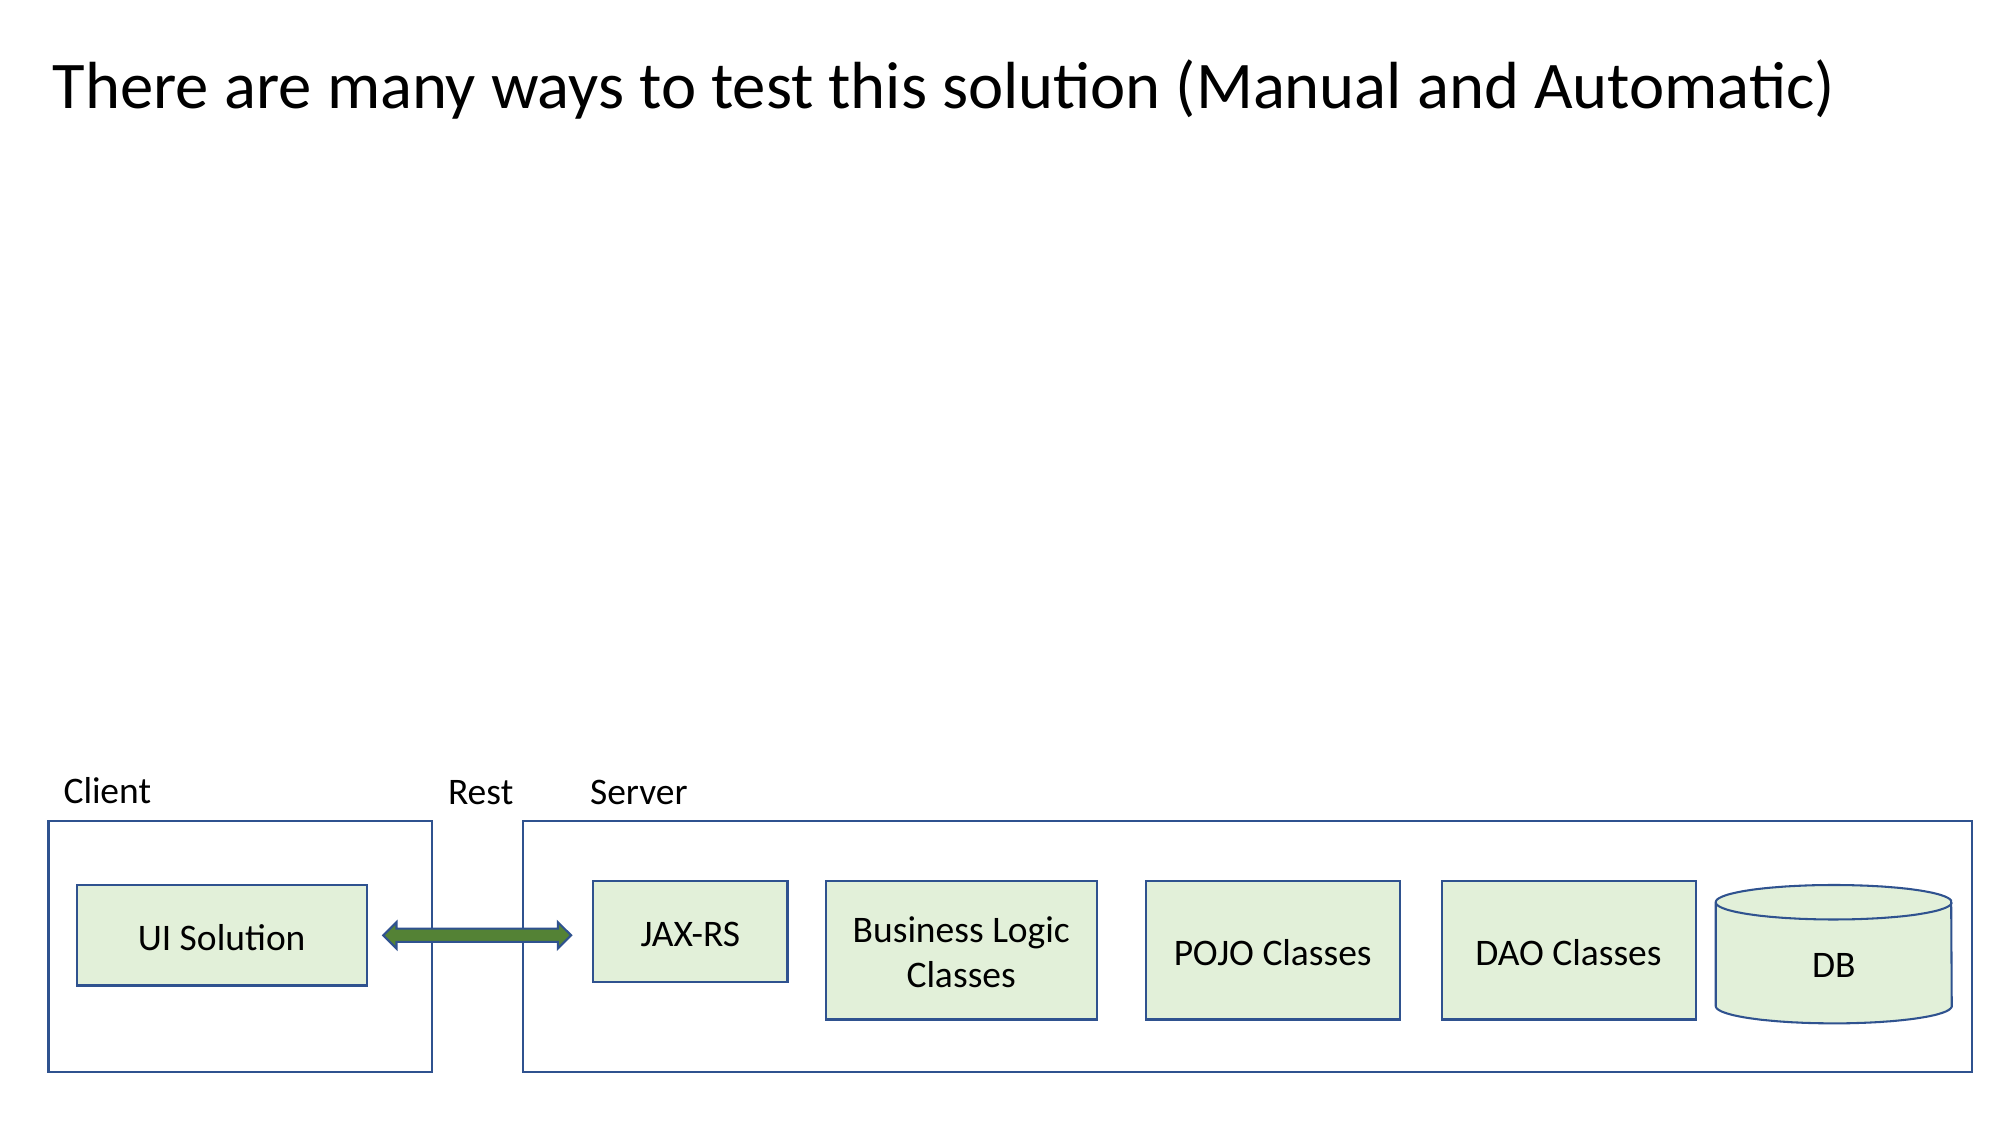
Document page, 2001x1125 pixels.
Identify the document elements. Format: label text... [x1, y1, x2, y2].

text_box [383, 922, 572, 949]
text_box POJO Classes [1146, 881, 1400, 1020]
text_box DAO Classes [1442, 881, 1696, 1020]
text_box There are many ways to test this solution (Manual and Automatic) [37, 34, 1872, 131]
text_box Rest [433, 759, 530, 821]
text_box UI Solution [77, 885, 367, 986]
text_box DB [1715, 885, 1952, 1024]
text_box Server [575, 759, 704, 820]
text_box JAX-RS [593, 881, 788, 982]
text_box Client [48, 758, 168, 820]
text_box Business Logic Classes [826, 881, 1097, 1020]
